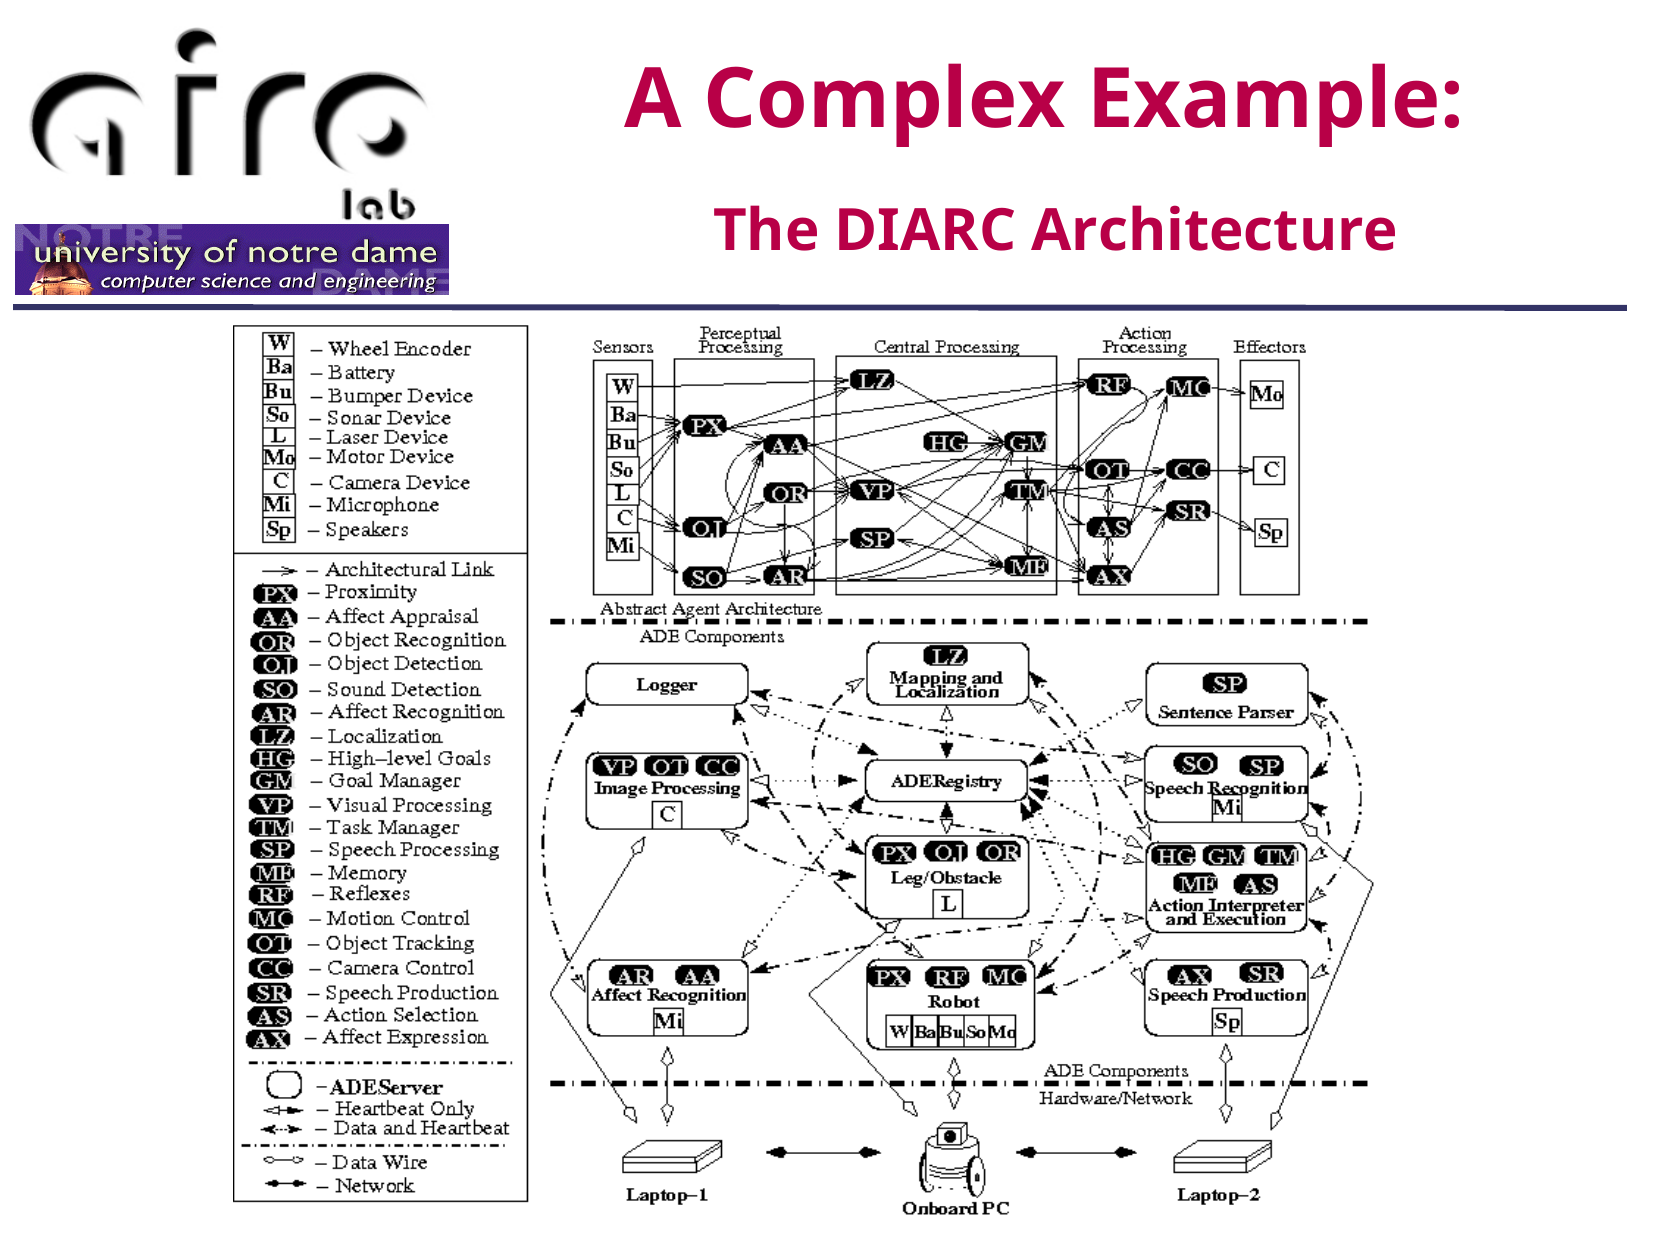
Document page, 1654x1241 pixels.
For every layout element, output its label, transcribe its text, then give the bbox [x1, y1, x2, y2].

title A Complex Example: The DIARC Architecture [461, 23, 1629, 282]
picture [233, 324, 1378, 1216]
picture [9, 8, 456, 295]
